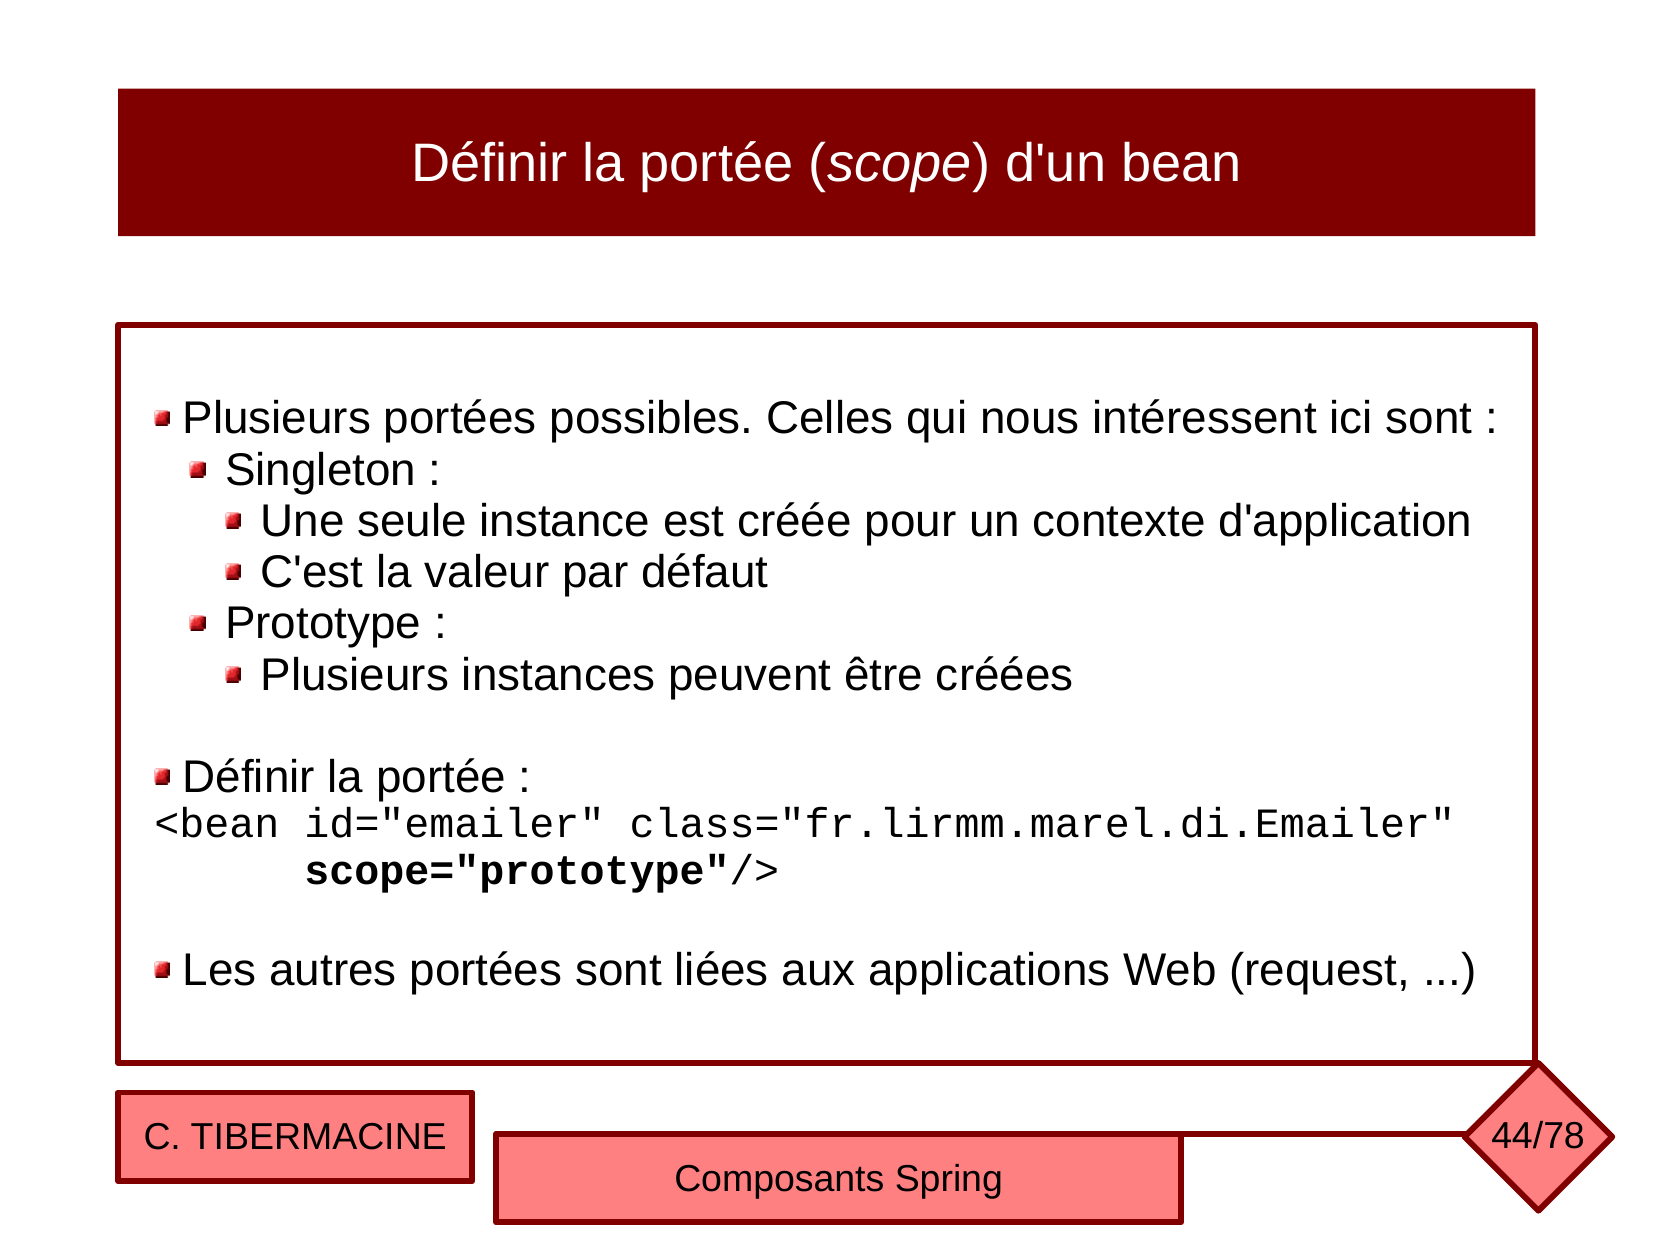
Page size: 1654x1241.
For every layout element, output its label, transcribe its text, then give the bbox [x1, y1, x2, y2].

picture [225, 563, 241, 580]
text_box Plusieurs portées possibles. Celles qui nous intéressent ici sont : Singleton : Une seule instance est créée pour un contexte d'application C'est la valeur par défaut Prototype : Plusieurs instances peuvent être créées Définir la portée : <bean id="emailer" class="fr.lirmm.marel.di.Emailer" scope="prototype"/> Les autres portées sont liées aux applications Web (request, ...) [118, 324, 1536, 1063]
text_box C. TIBERMACINE [118, 1092, 473, 1182]
text_box [1494, 1062, 1583, 1107]
picture [225, 512, 241, 529]
picture [154, 961, 170, 978]
text_box Définir la portée (scope) d'un bean [118, 88, 1536, 237]
picture [154, 410, 170, 426]
text_box [1464, 1125, 1476, 1149]
picture [225, 666, 241, 683]
picture [154, 768, 170, 785]
picture [189, 615, 206, 631]
text_box Composants Spring [496, 1133, 1182, 1223]
picture [189, 461, 206, 478]
text_box <numéro>/78 [1476, 1107, 1613, 1207]
